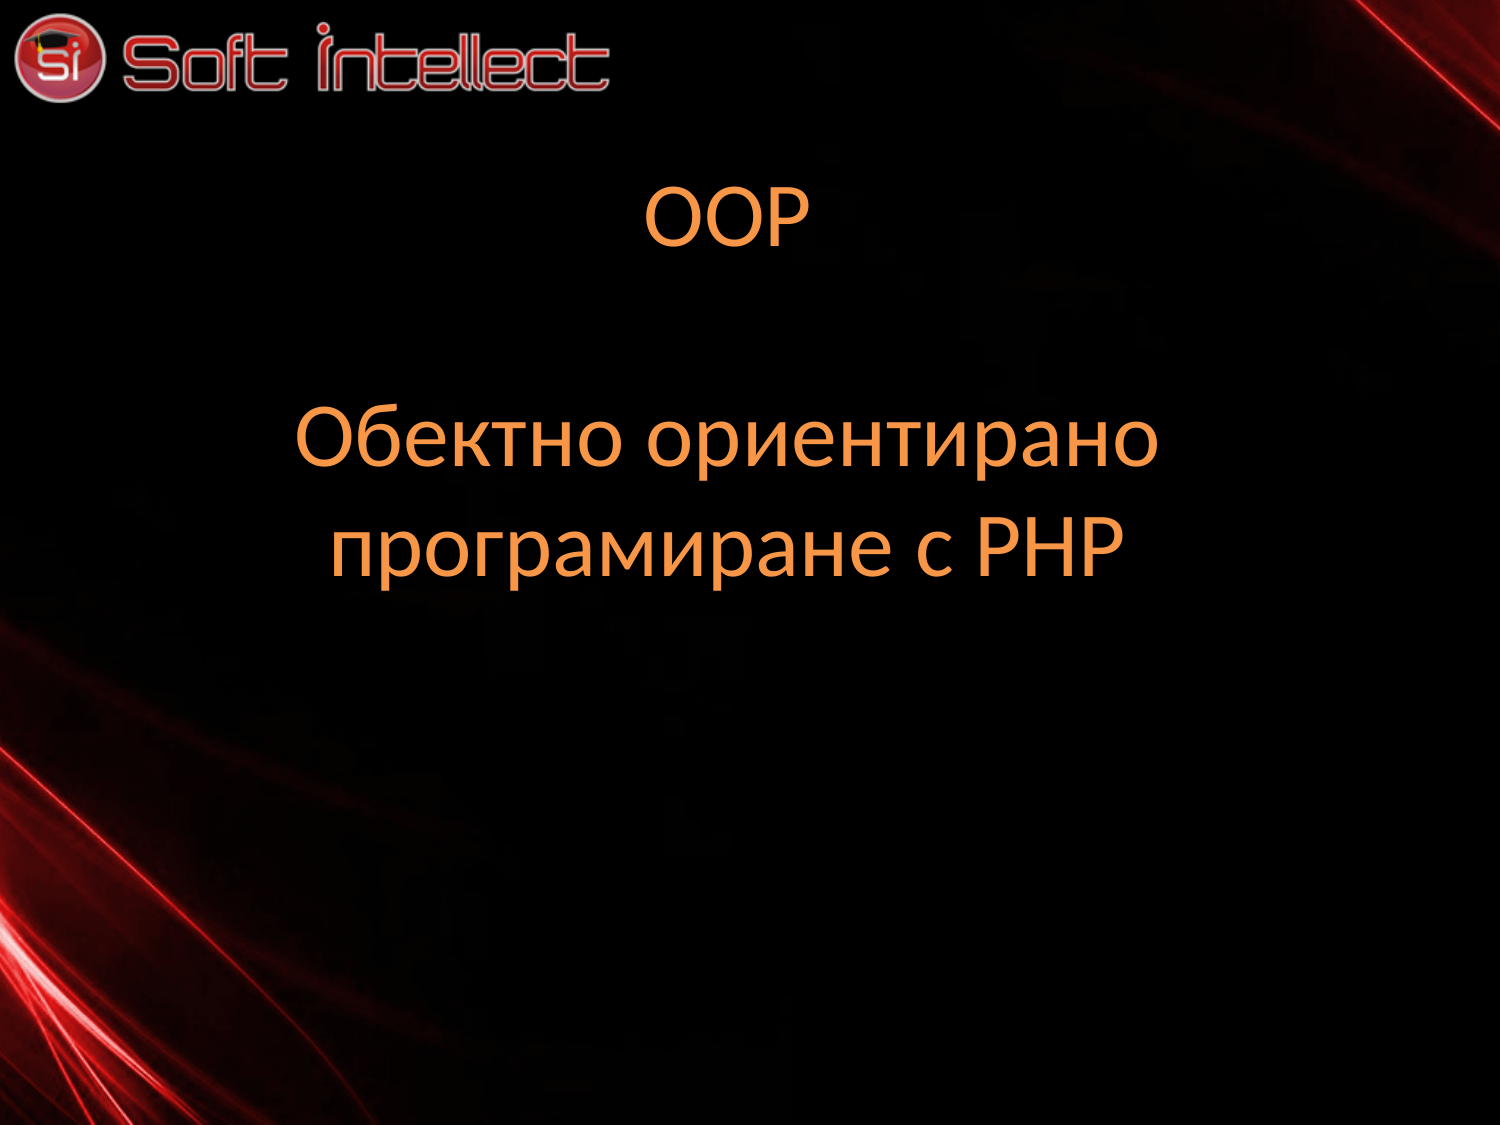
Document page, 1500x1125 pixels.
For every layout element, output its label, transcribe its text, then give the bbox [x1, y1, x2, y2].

text_box OOP Обектно ориентирано програмиране с PHP [90, 254, 1365, 496]
picture [0, 0, 1500, 1125]
